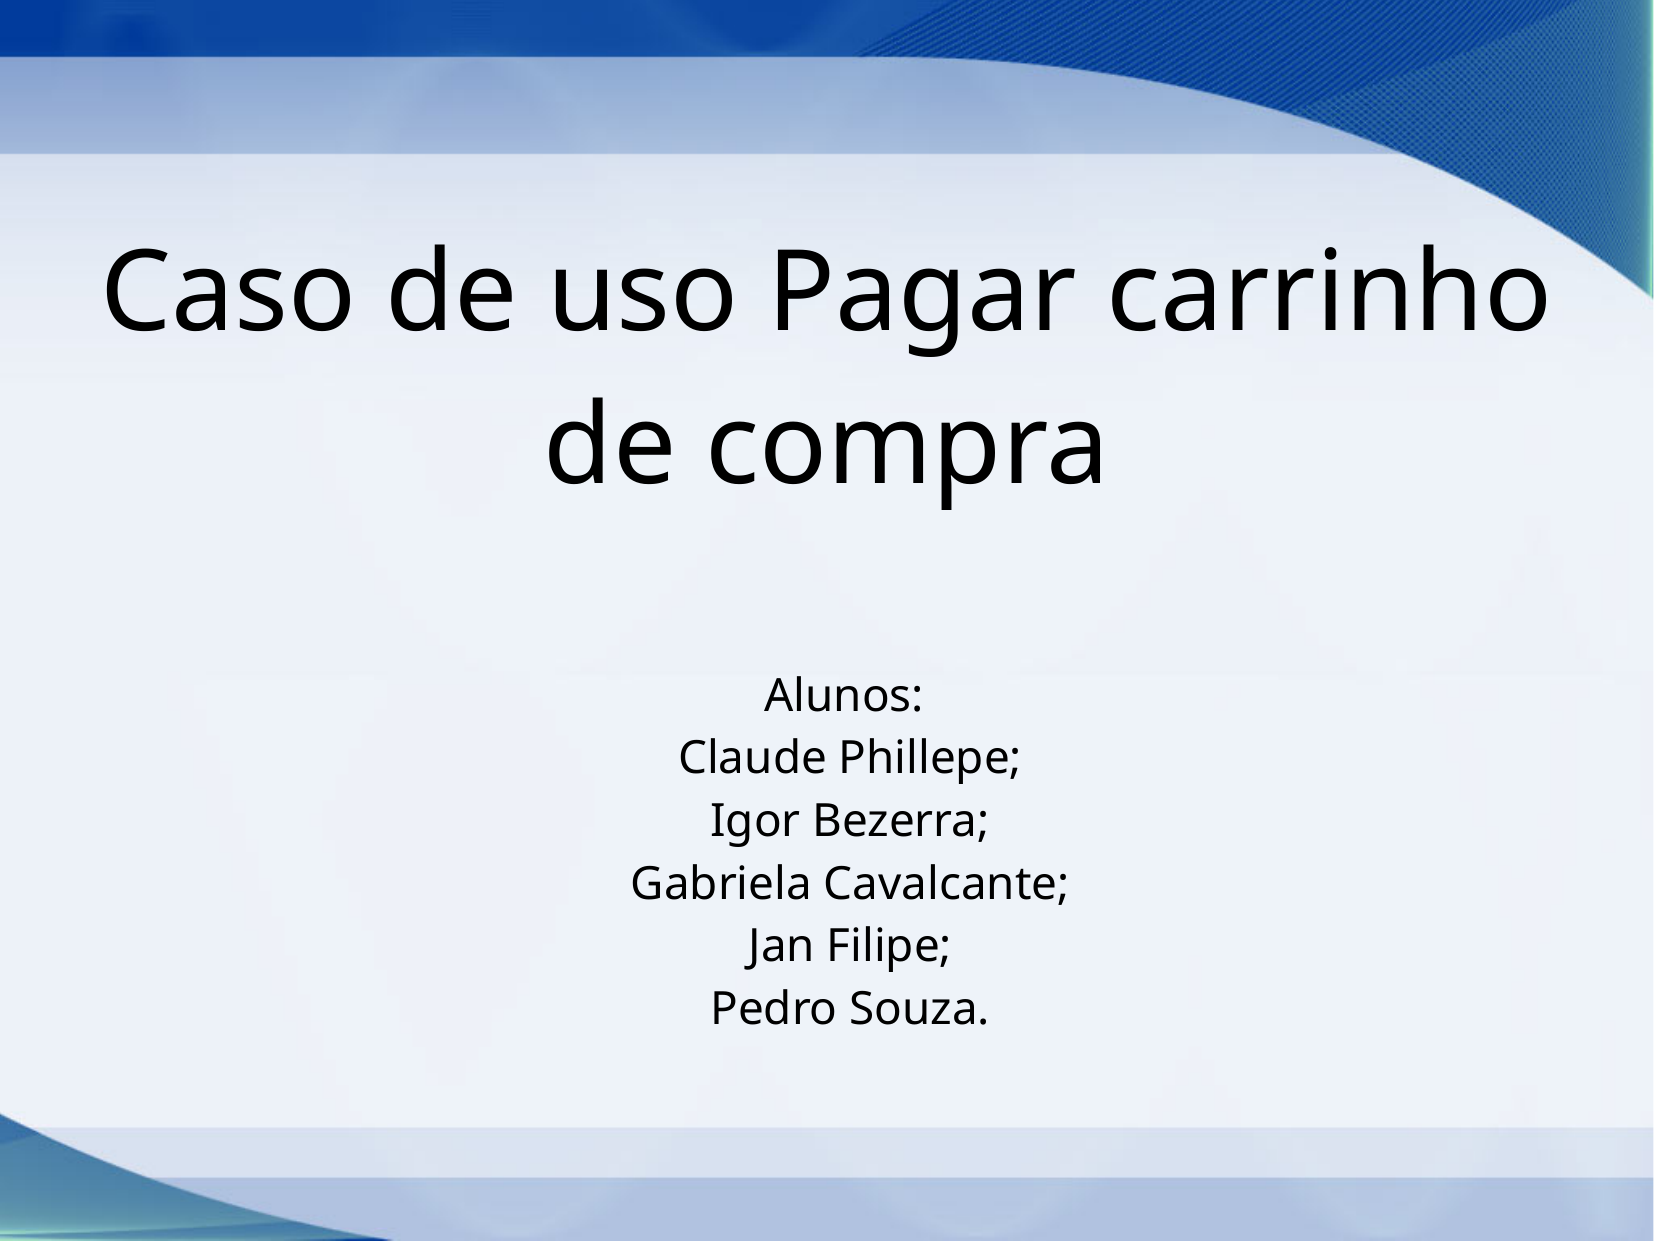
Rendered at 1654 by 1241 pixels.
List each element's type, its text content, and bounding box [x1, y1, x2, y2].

title Caso de uso Pagar carrinho de compra [82, 235, 1571, 492]
subtitle Alunos: Claude Phillepe; Igor Bezerra; Gabriela Cavalcante; Jan Filipe; Pedro Souza. [566, 706, 1134, 1119]
picture [0, 0, 1654, 1241]
